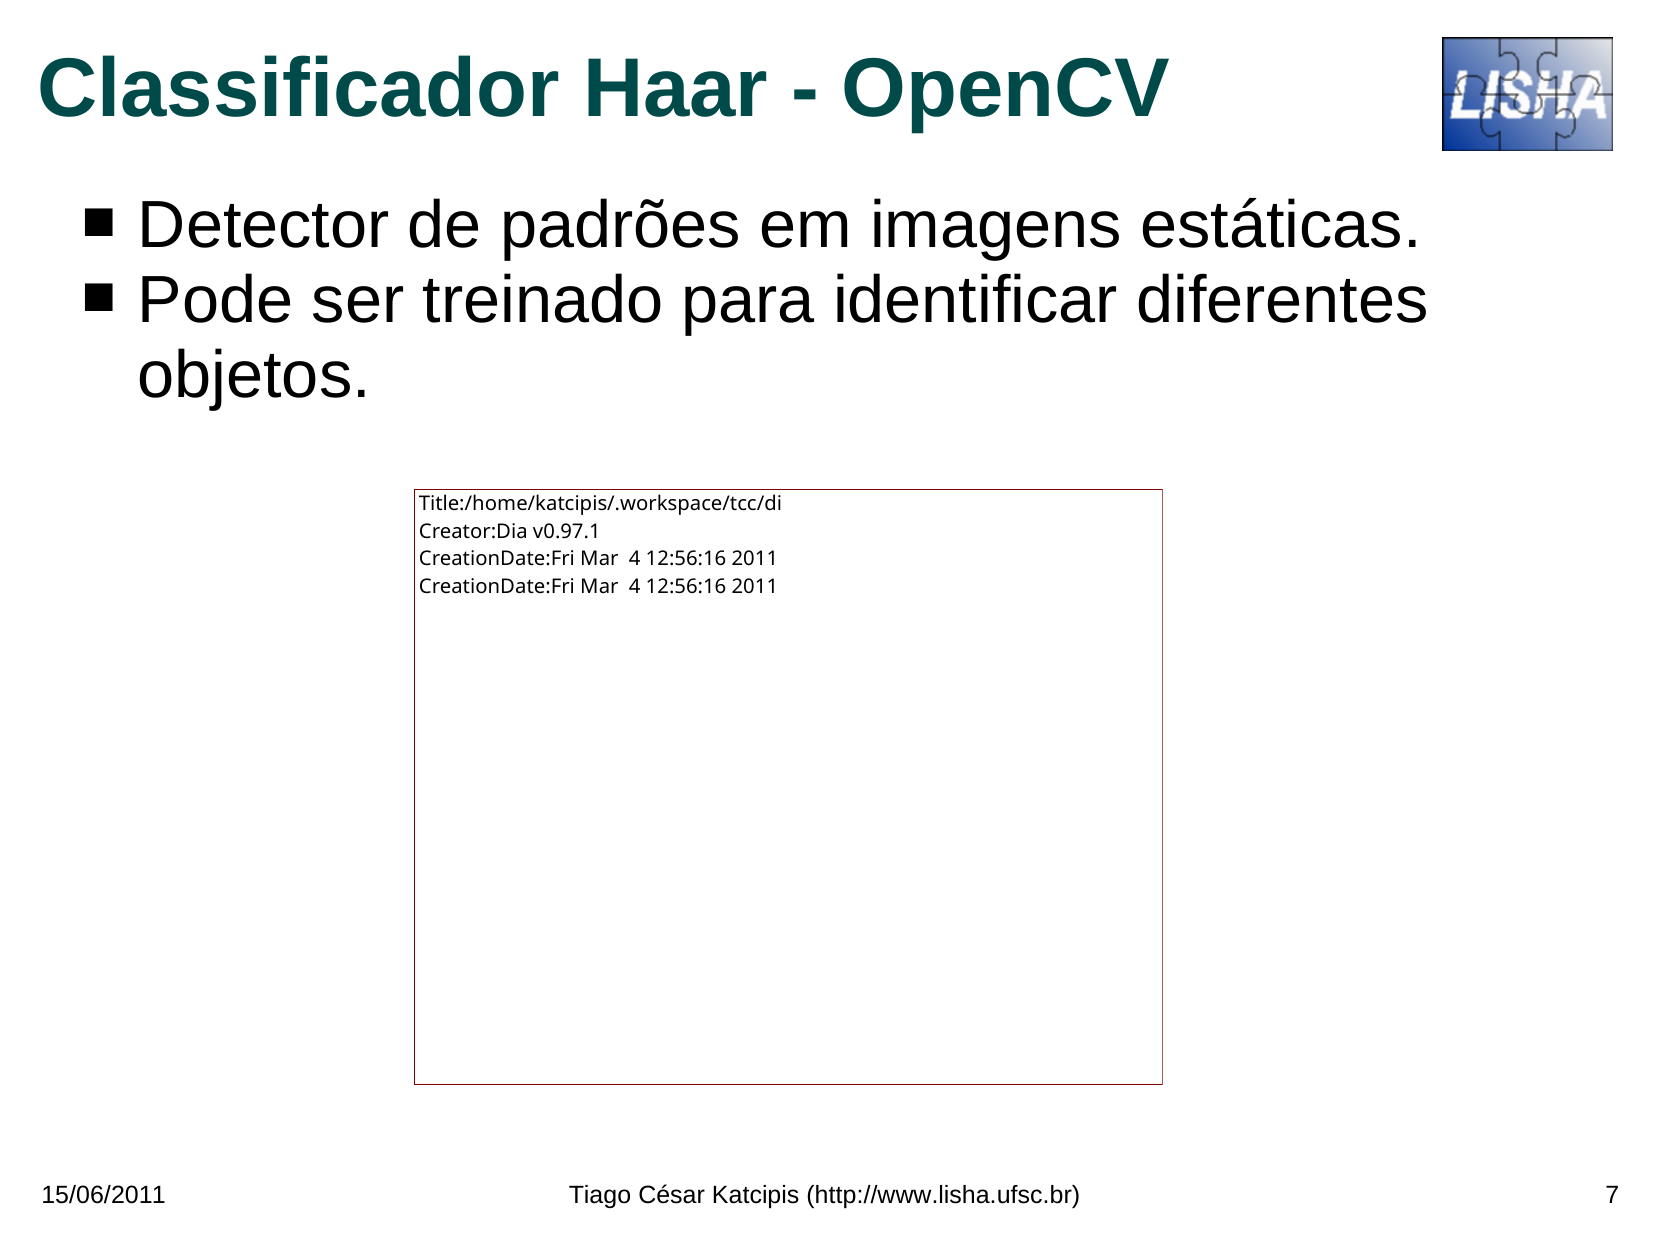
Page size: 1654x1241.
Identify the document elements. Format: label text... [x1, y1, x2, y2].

picture [412, 487, 1163, 1085]
list Detector de padrões em imagens estáticas. Pode ser treinado para identificar diferentes objetos. [37, 112, 1613, 1051]
title Classificador Haar - OpenCV [37, 37, 1426, 112]
picture [1442, 37, 1613, 112]
